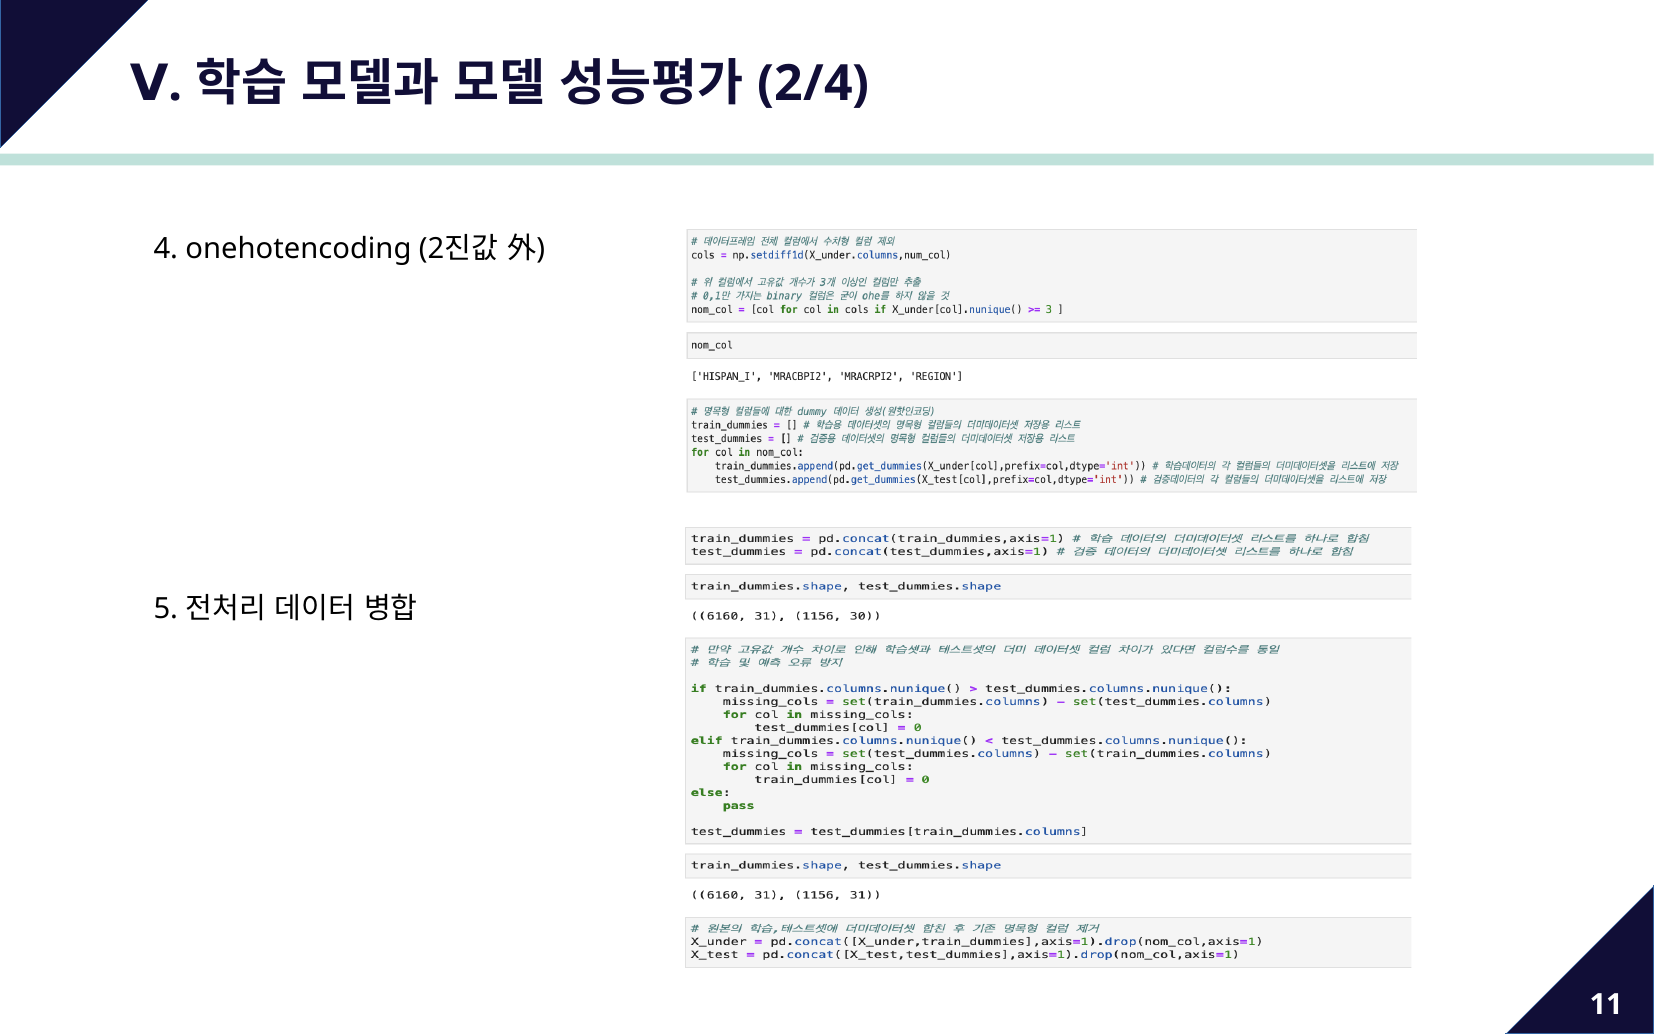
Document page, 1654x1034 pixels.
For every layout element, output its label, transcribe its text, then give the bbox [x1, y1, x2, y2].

text_box <숫자> [1559, 974, 1654, 1033]
picture [679, 222, 1417, 503]
title Ⅴ. 학습 모델과 모델 성능평가 (2/4) [129, 41, 1619, 148]
list 4. onehotencoding (2진값 外) 5. 전처리 데이터 병합 [82, 184, 1571, 982]
picture [679, 519, 1412, 973]
